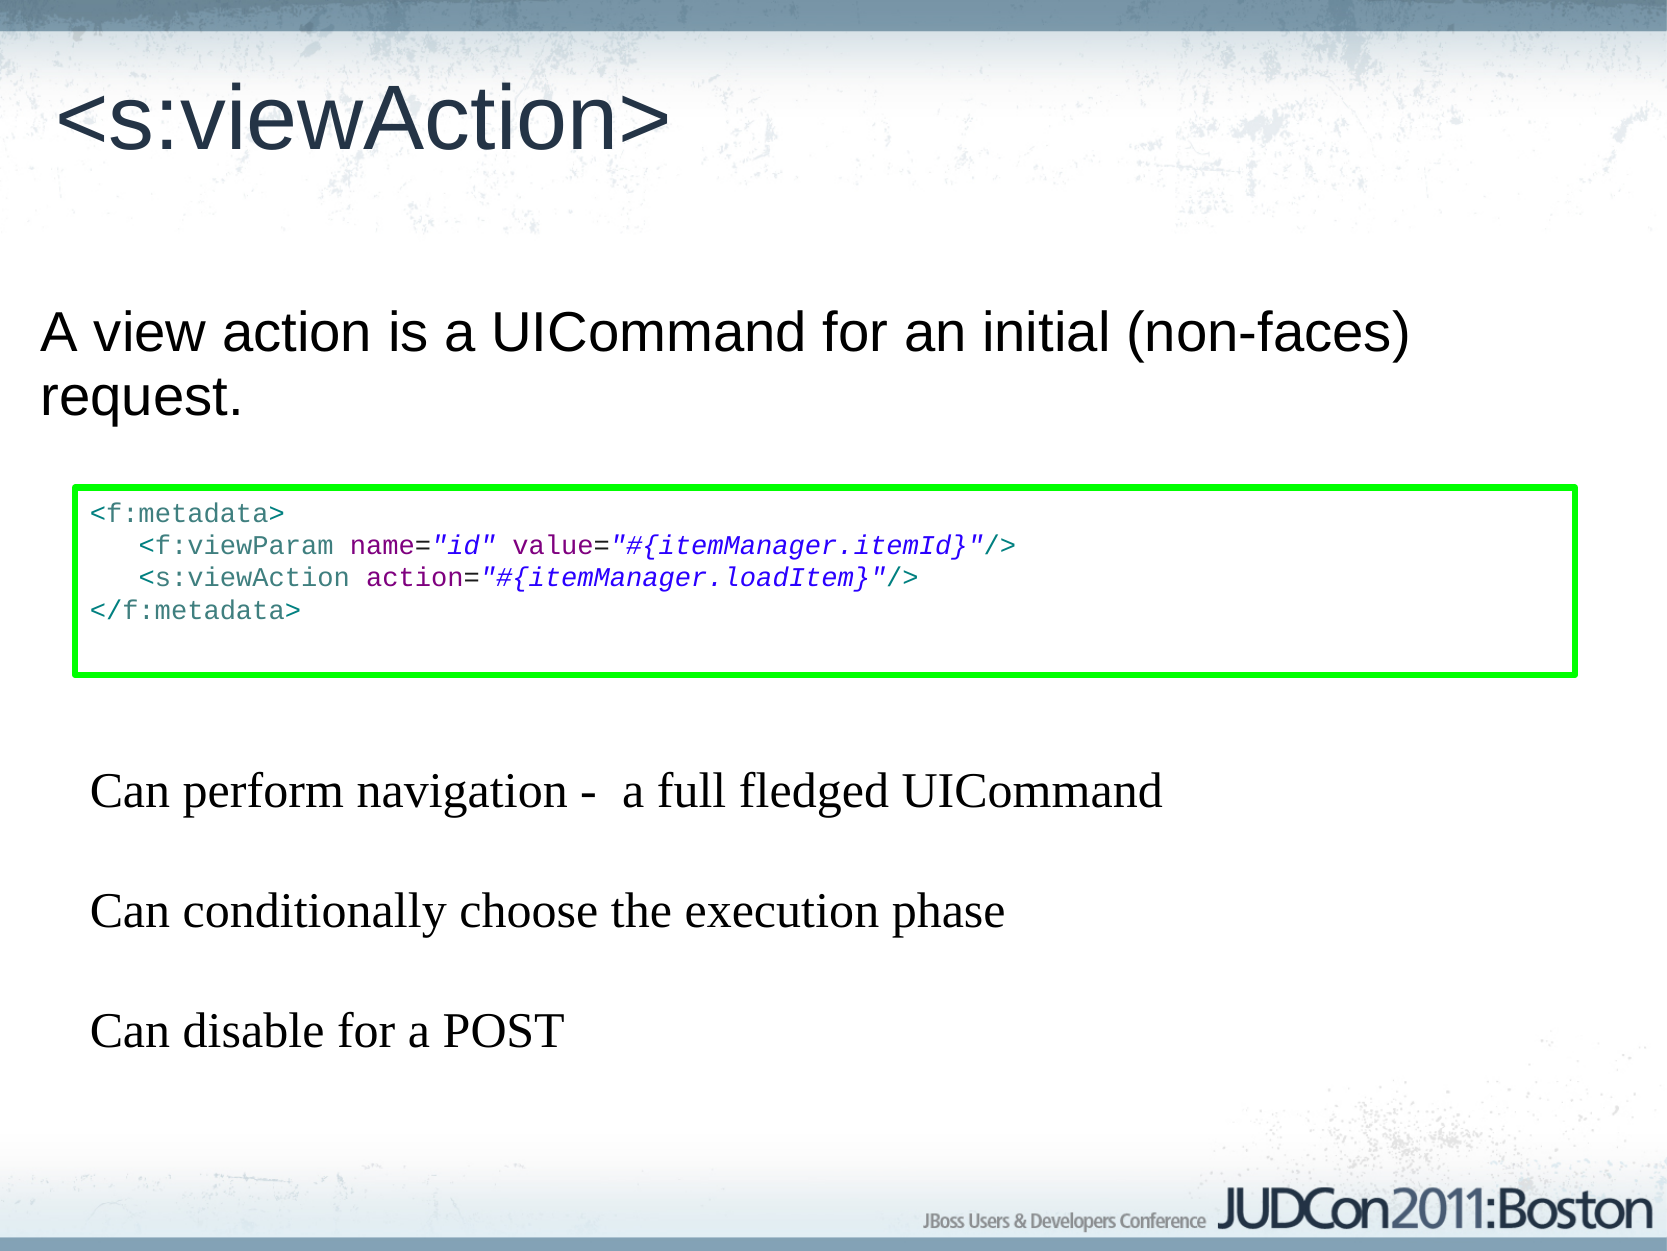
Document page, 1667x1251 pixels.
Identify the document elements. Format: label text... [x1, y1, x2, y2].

list A view action is a UICommand for an initial (non-faces) request. [40, 300, 1627, 1201]
title <s:viewAction> [40, 50, 1627, 216]
text_box <f:metadata> <f:viewParam name="id" value="#{itemManager.itemId}"/> <s:viewAction action="#{itemManager.loadItem}"/> </f:metadata> [75, 487, 1576, 676]
text_box Can perform navigation - a full fledged UICommand Can conditionally choose the execution phase Can disable for a POST [75, 750, 1463, 1066]
picture [0, 0, 1667, 1251]
